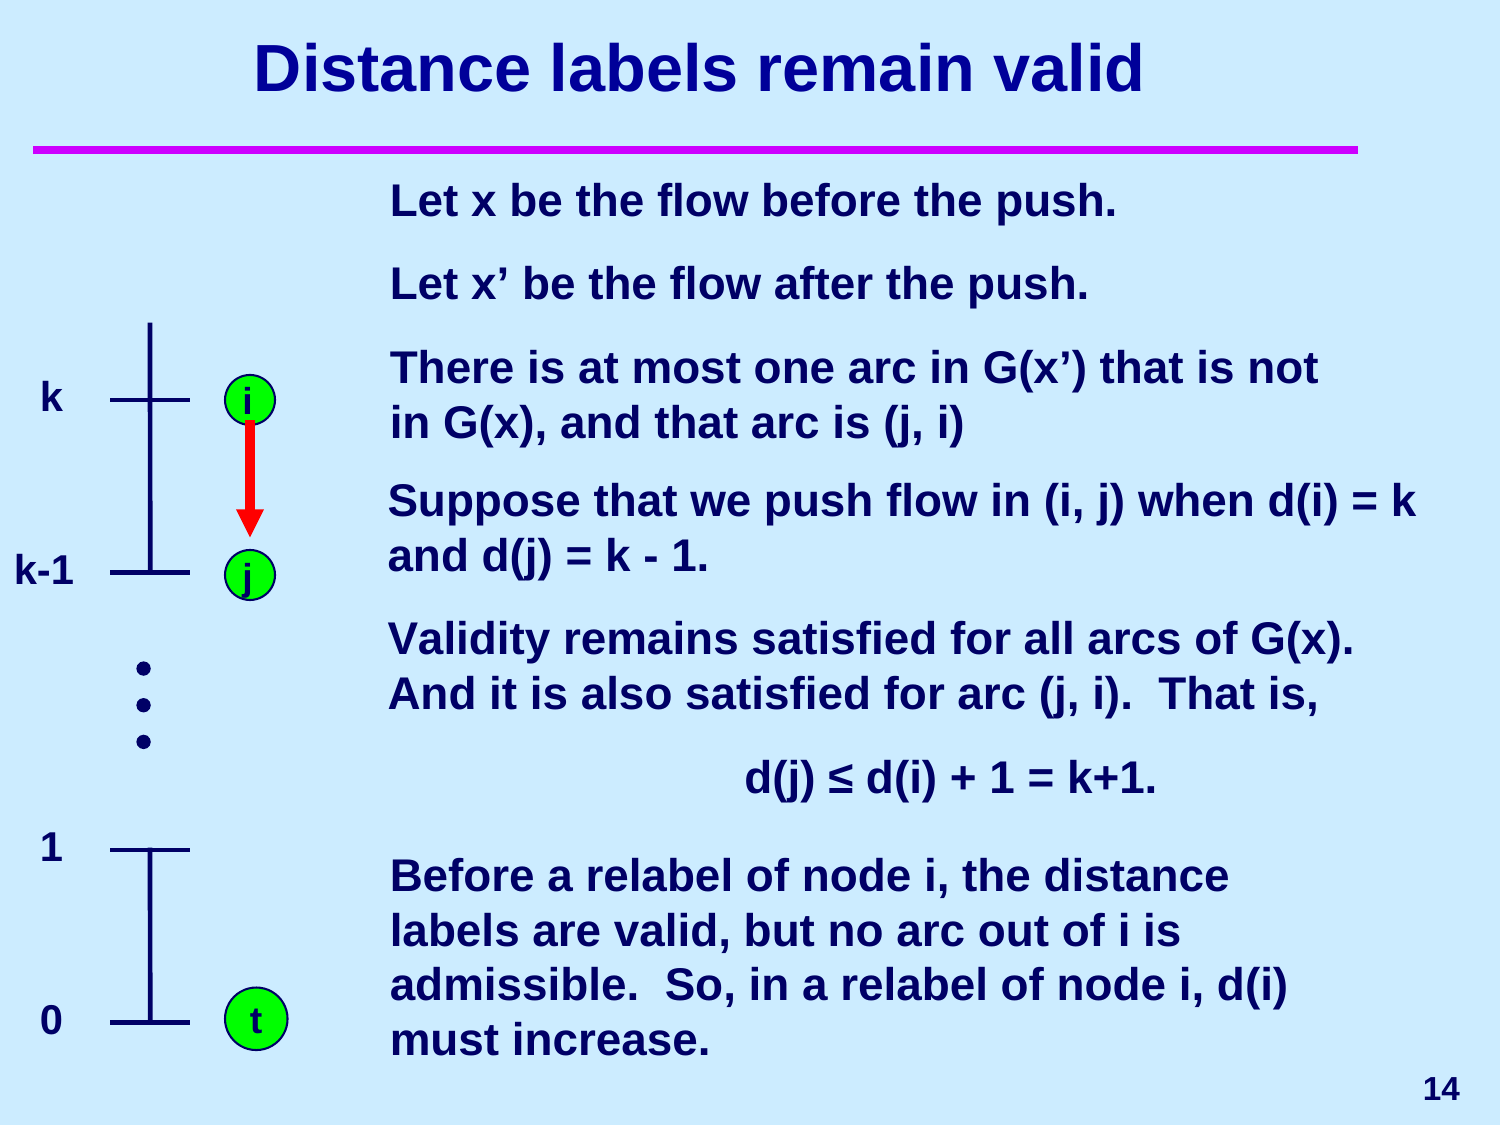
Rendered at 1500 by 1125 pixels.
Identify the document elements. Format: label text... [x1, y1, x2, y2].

text_box [137, 735, 150, 749]
text_box 1 [24, 812, 88, 878]
text_box Suppose that we push flow in (i, j) when d(i) = k and d(j) = k - 1. Validity remains satisfied for all arcs of G(x). And it is also satisfied for arc (j, i). That is, d(j) ≤ d(i) + 1 = k+1. [372, 462, 1438, 894]
text_box k-1 [0, 534, 100, 601]
text_box [137, 662, 150, 675]
text_box 0 [24, 984, 88, 1051]
text_box Before a relabel of node i, the distance labels are valid, but no arc out of i is admissible. So, in a relabel of node i, d(i) must increase. [374, 837, 1375, 1073]
text_box t [225, 987, 288, 1051]
text_box i [225, 374, 276, 425]
text_box j [225, 549, 276, 601]
text_box [137, 699, 150, 712]
text_box k [24, 362, 101, 428]
text_box <number> [1187, 1050, 1476, 1125]
title Distance labels remain valid [62, 24, 1338, 113]
text_box Let x be the flow before the push. Let x’ be the flow after the push. There is at most one arc in G(x’) that is not in G(x), and that arc is (j, i) [374, 162, 1375, 456]
